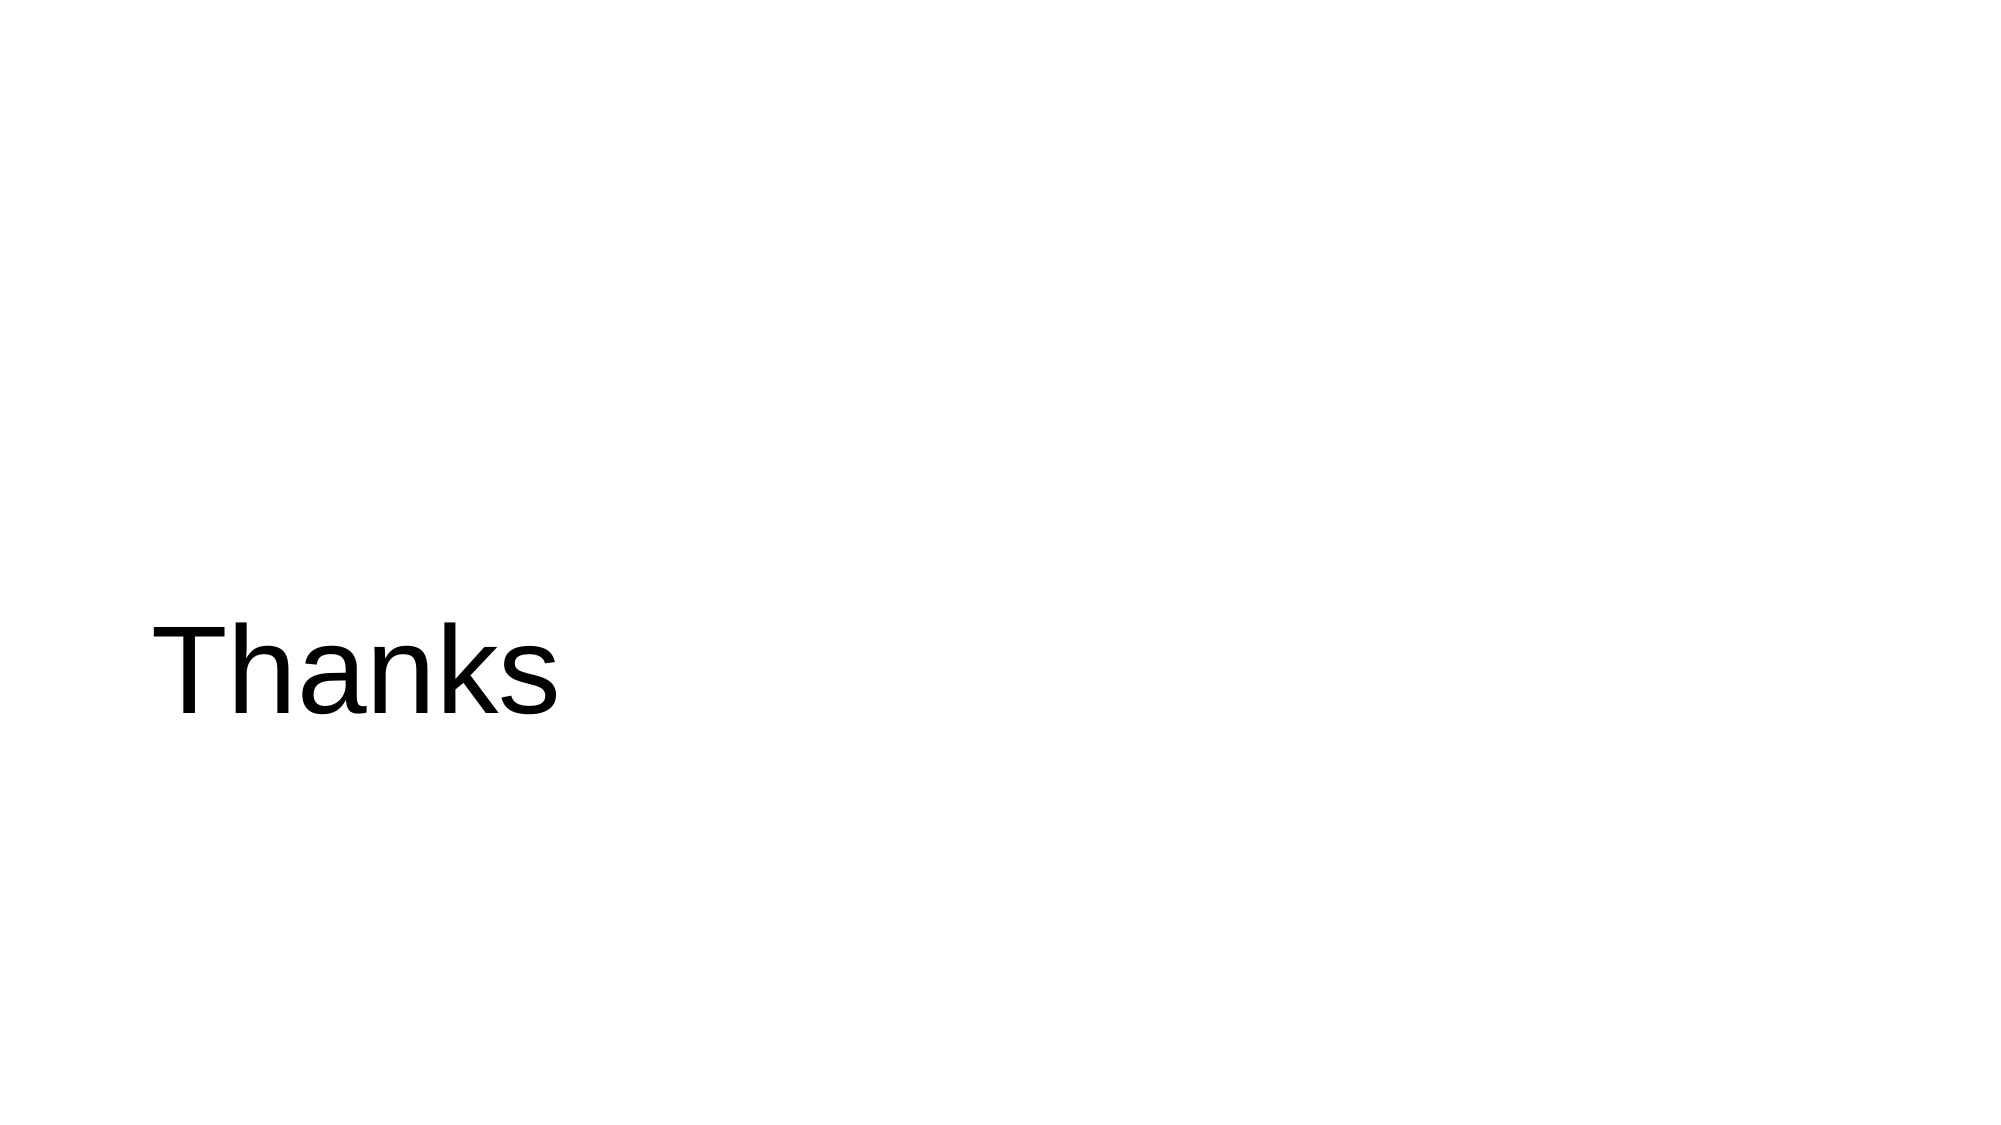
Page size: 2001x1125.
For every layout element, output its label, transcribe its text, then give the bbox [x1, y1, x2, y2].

title Thanks [136, 280, 1862, 749]
